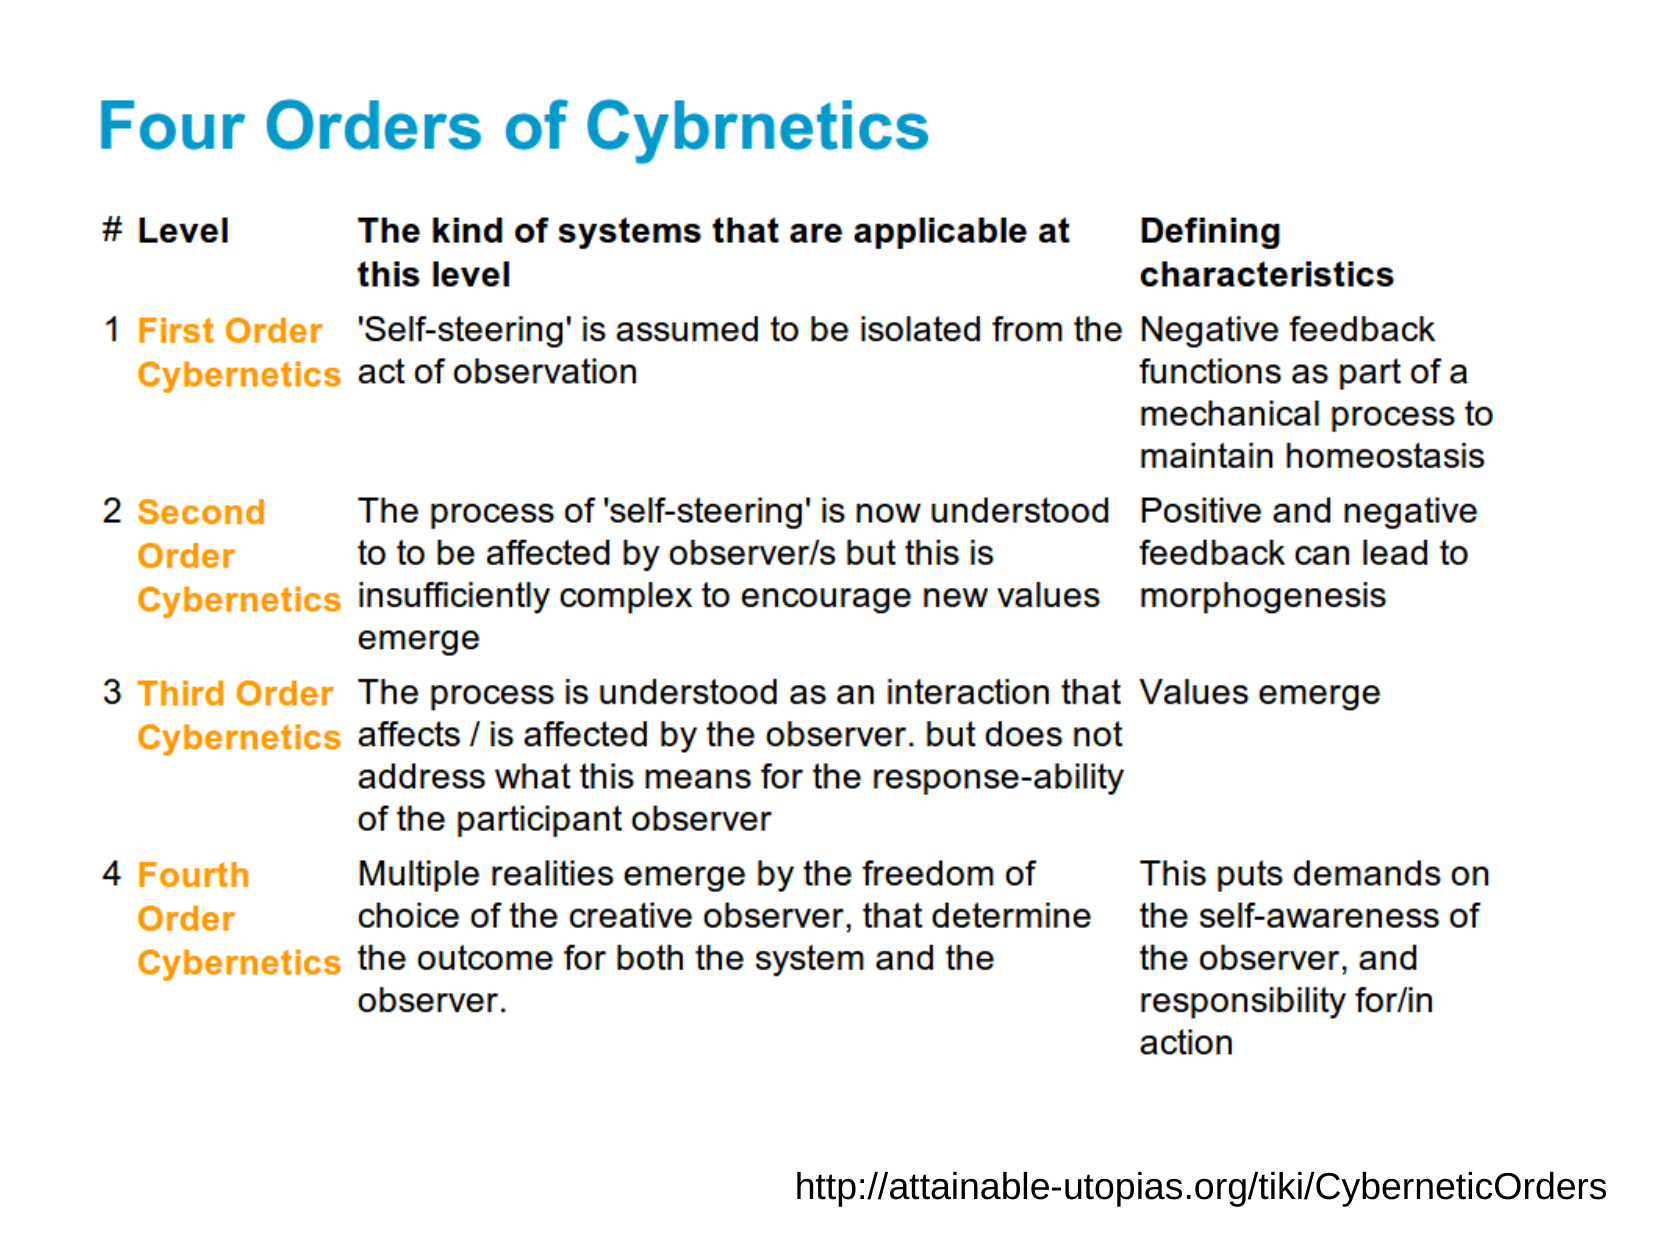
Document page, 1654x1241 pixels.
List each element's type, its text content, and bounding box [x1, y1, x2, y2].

picture [70, 74, 1576, 1089]
text_box http://attainable-utopias.org/tiki/CyberneticOrders [780, 1158, 1624, 1216]
